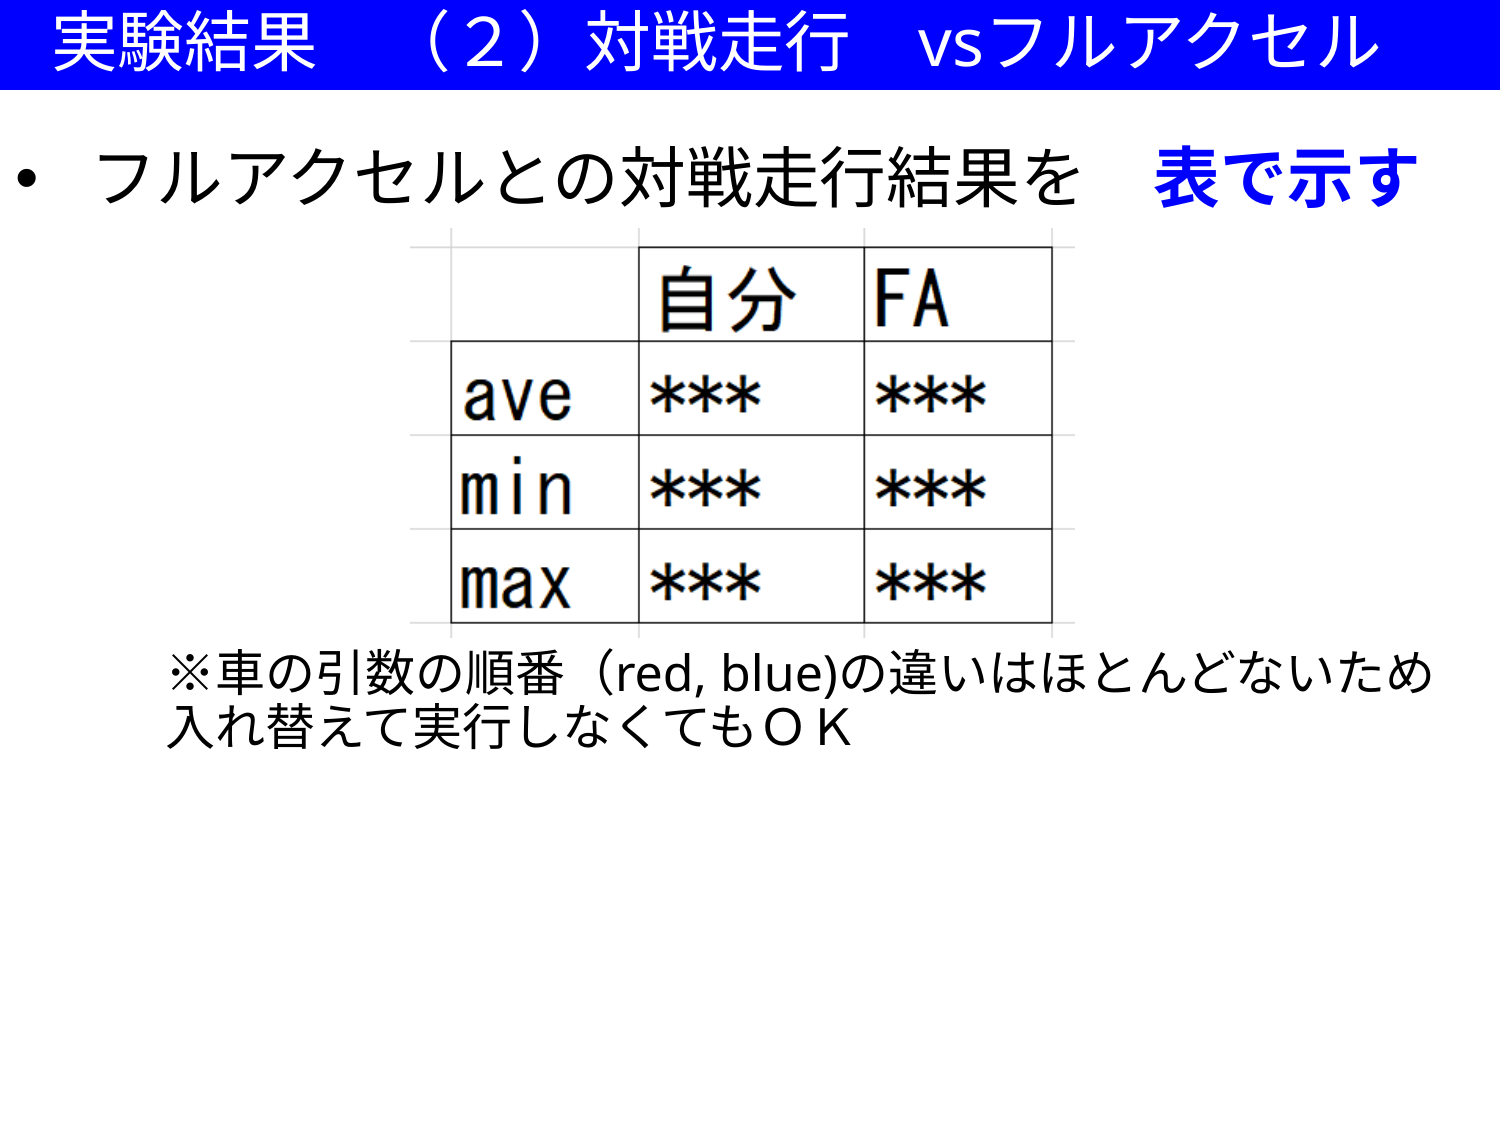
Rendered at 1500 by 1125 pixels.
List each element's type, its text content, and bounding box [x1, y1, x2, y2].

picture [410, 228, 1075, 638]
text_box 実験結果 （２）対戦走行 vsフルアクセル [0, 0, 1500, 90]
subtitle フルアクセルとの対戦走行結果を 表で示す ※車の引数の順番（red, blue)の違いはほとんどないため 入れ替えて実行しなくてもＯＫ [0, 137, 1500, 1125]
